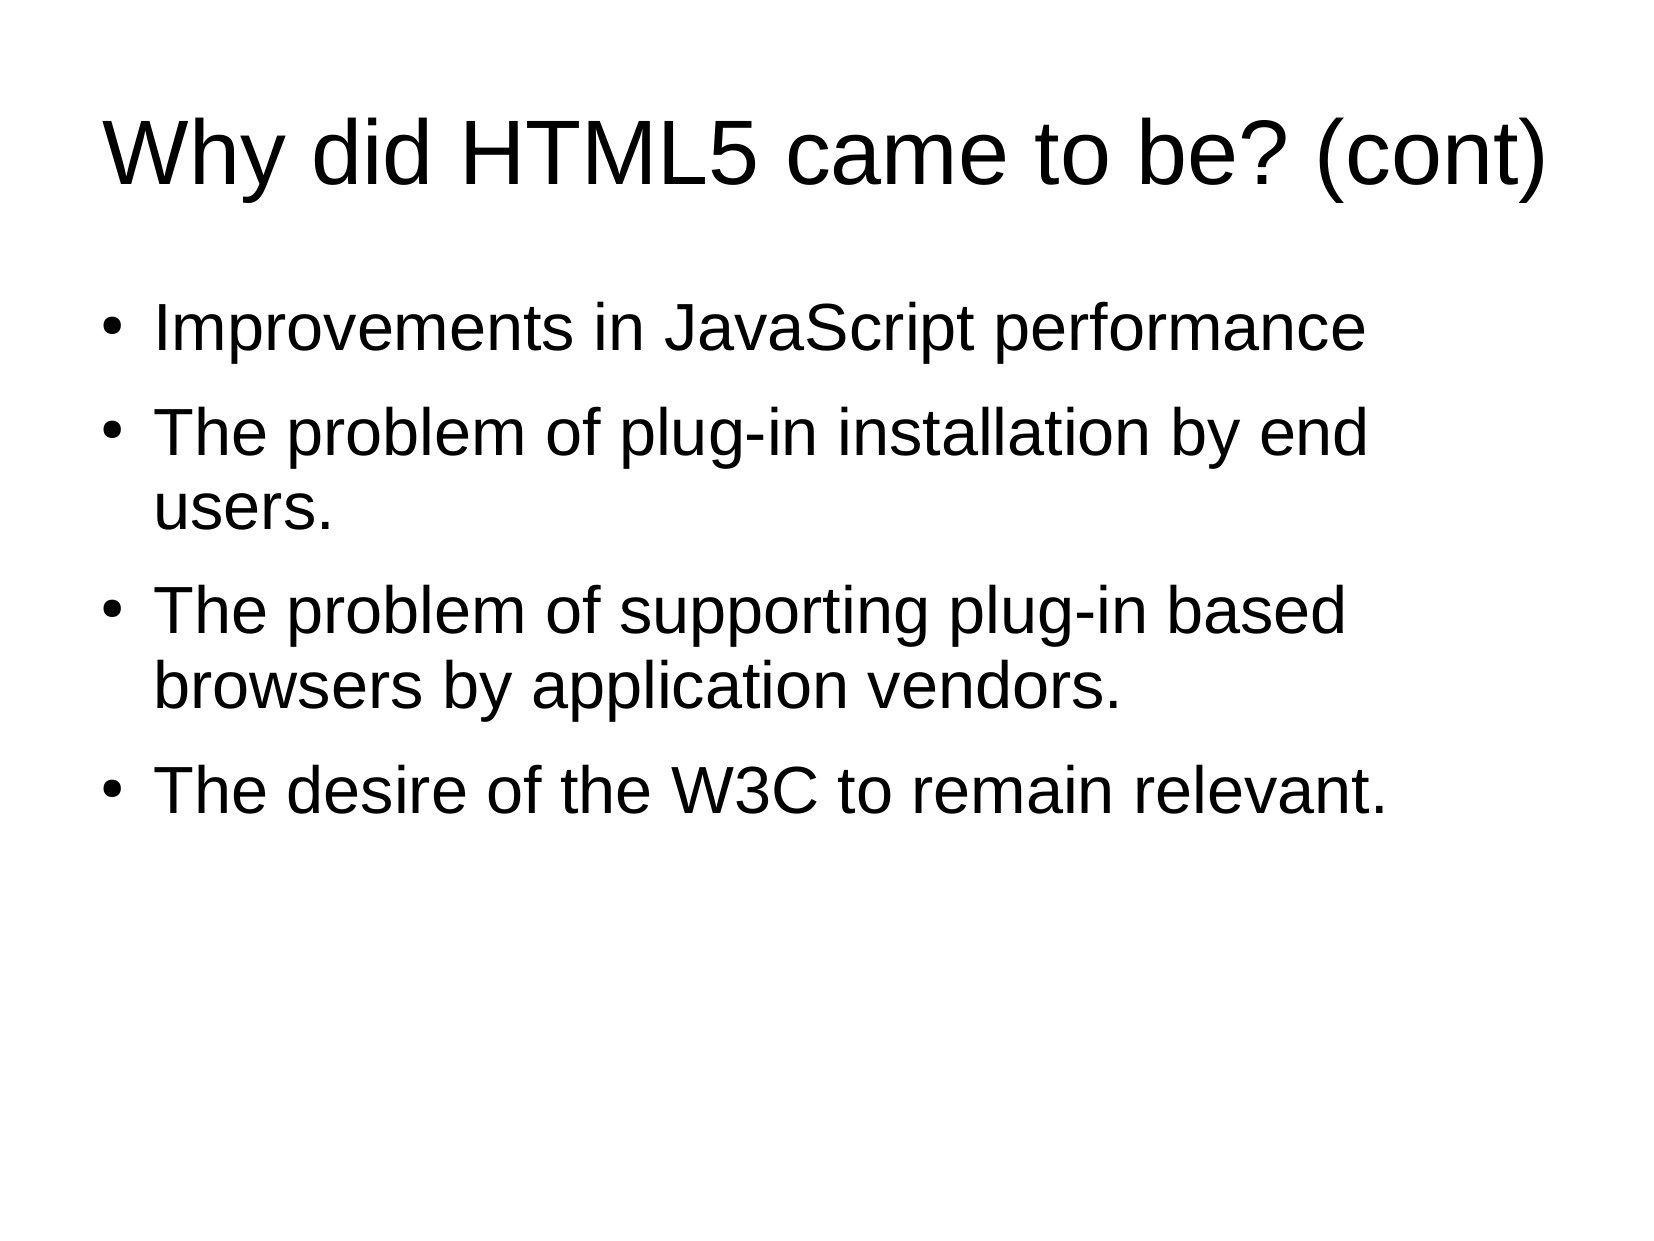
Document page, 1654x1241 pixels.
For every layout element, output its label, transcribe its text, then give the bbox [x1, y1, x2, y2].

title Why did HTML5 came to be? (cont) [82, 49, 1571, 257]
list Improvements in JavaScript performance The problem of plug-in installation by end users. The problem of supporting plug-in based browsers by application vendors. The desire of the W3C to remain relevant. [82, 290, 1571, 1109]
